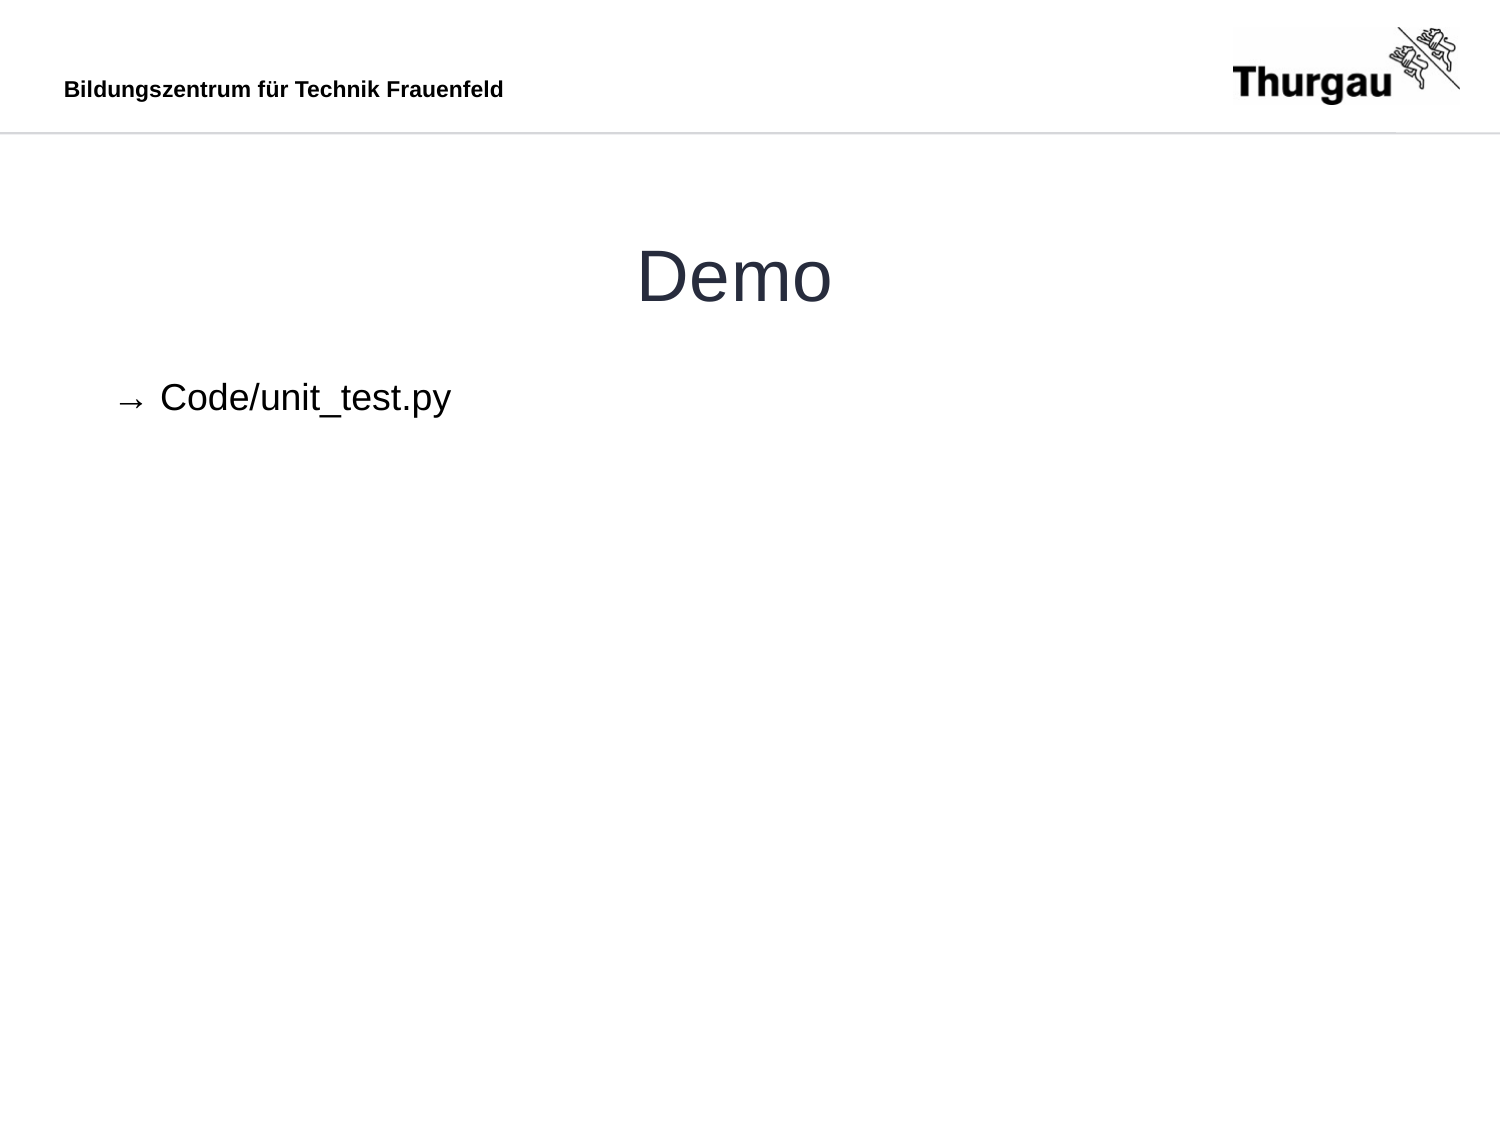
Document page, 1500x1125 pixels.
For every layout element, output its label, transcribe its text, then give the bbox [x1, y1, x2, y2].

text_box → Code/unit_test.py [97, 369, 1447, 973]
text_box Bildungszentrum für Technik Frauenfeld [48, 65, 667, 115]
text_box Demo [56, 239, 1435, 323]
picture [1233, 27, 1460, 105]
